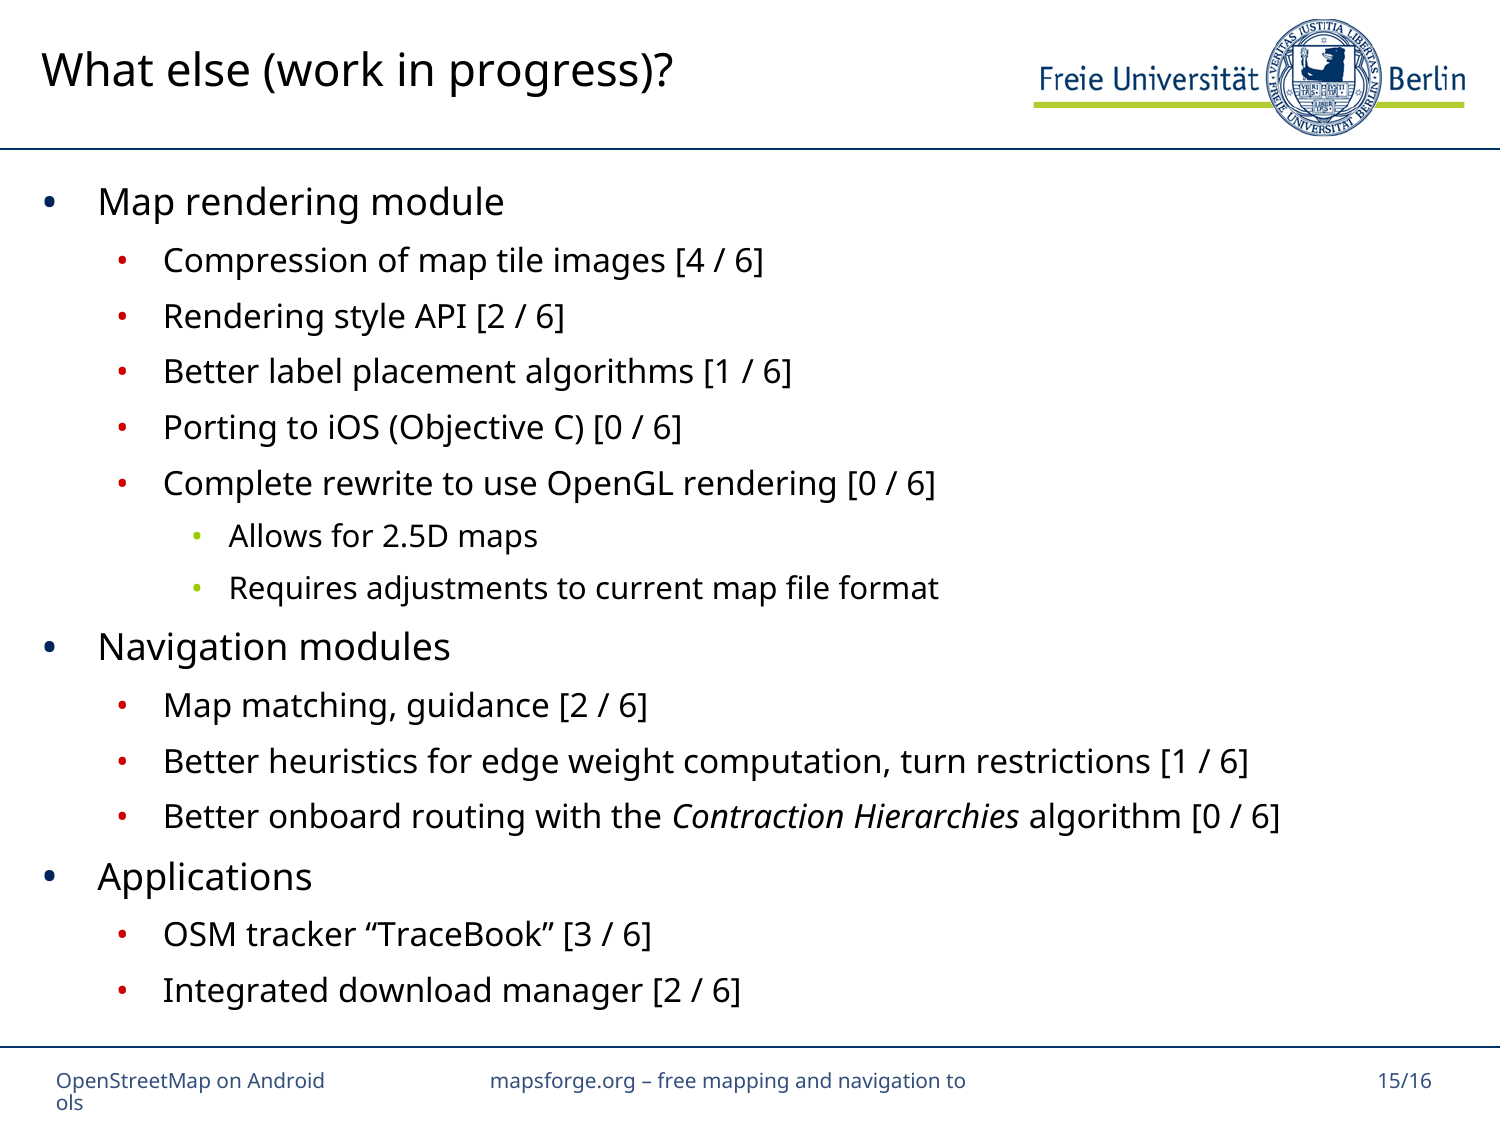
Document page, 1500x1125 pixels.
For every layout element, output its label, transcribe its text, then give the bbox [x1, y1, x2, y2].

list Map rendering module Compression of map tile images [4 / 6] Rendering style API [2 / 6] Better label placement algorithms [1 / 6] Porting to iOS (Objective C) [0 / 6] Complete rewrite to use OpenGL rendering [0 / 6] Allows for 2.5D maps Requires adjustments to current map file format Navigation modules Map matching, guidance [2 / 6] Better heuristics for edge weight computation, turn restrictions [1 / 6] Better onboard routing with the Contraction Hierarchies algorithm [0 / 6] Applications OSM tracker “TraceBook” [3 / 6] Integrated download manager [2 / 6] [41, 175, 1447, 939]
picture [1033, 19, 1470, 137]
title What else (work in progress)? [41, 0, 1016, 138]
